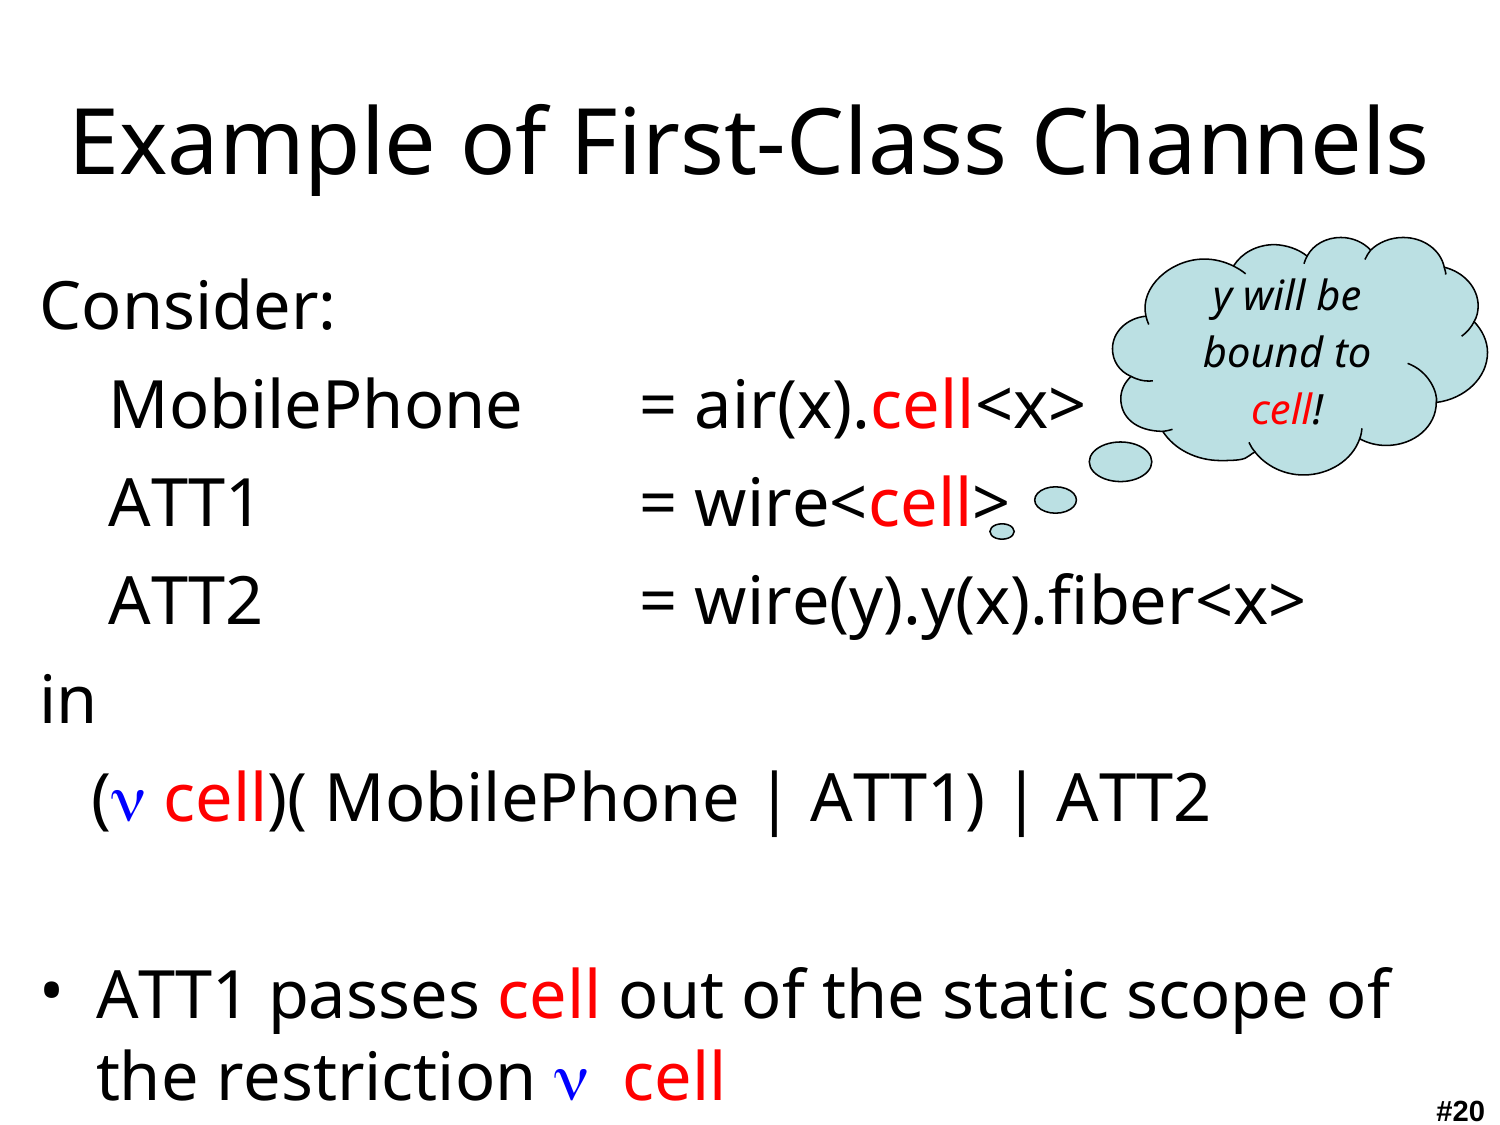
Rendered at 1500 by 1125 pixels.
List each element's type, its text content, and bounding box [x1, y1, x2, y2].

text_box y will be bound to cell! [1034, 486, 1077, 514]
title Example of First-Class Channels [24, 45, 1476, 233]
text_box y will be bound to cell! [1089, 441, 1152, 482]
list Consider: MobilePhone = air(x).cell<x> ATT1 = wire<cell> ATT2 = wire(y).y(x).fiber<x> in ( cell)( MobilePhone | ATT1) | ATT2 ATT1 passes cell out of the static scope of the restriction cell [24, 257, 1476, 1119]
text_box y will be bound to cell! [1112, 237, 1488, 475]
